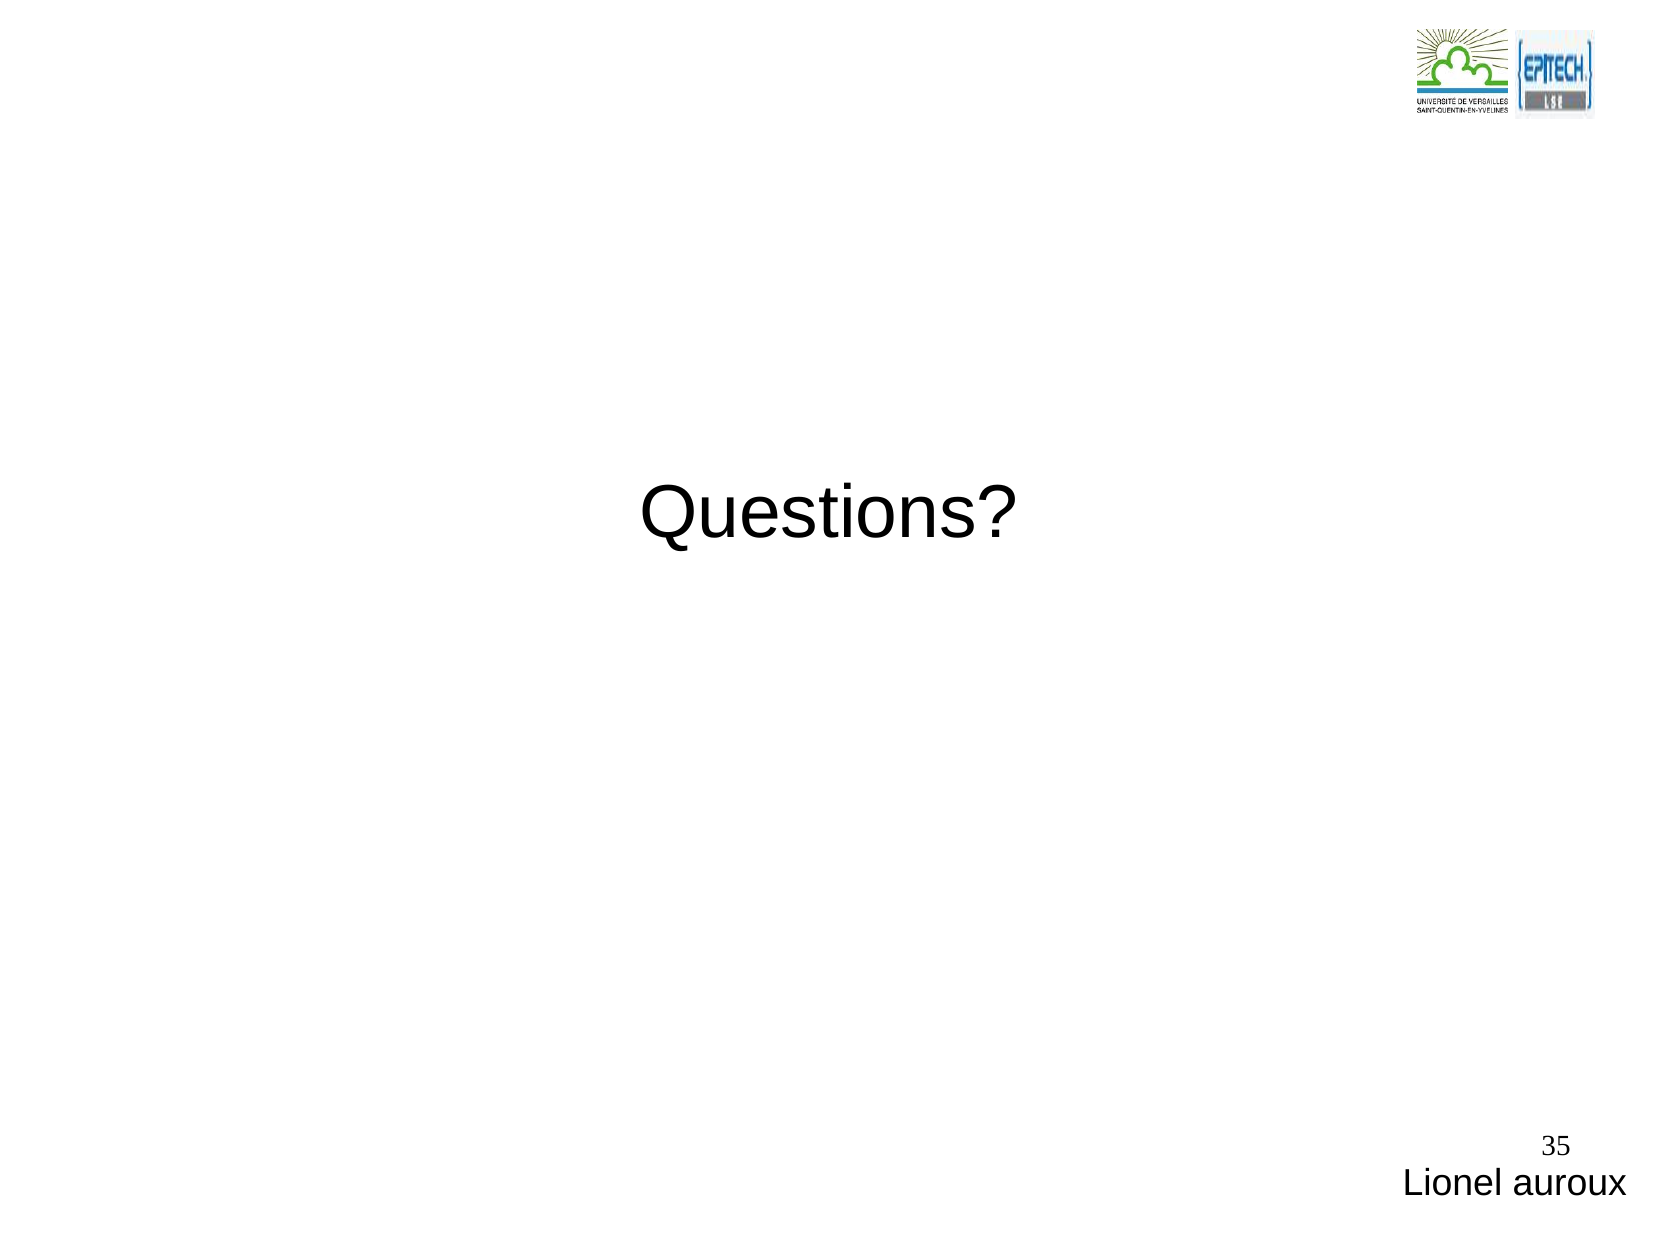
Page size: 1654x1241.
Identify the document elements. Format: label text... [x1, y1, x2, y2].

picture [1515, 30, 1595, 119]
picture [1417, 29, 1508, 113]
text_box Lionel auroux [1387, 1153, 1642, 1211]
text_box Questions? [624, 462, 1034, 562]
